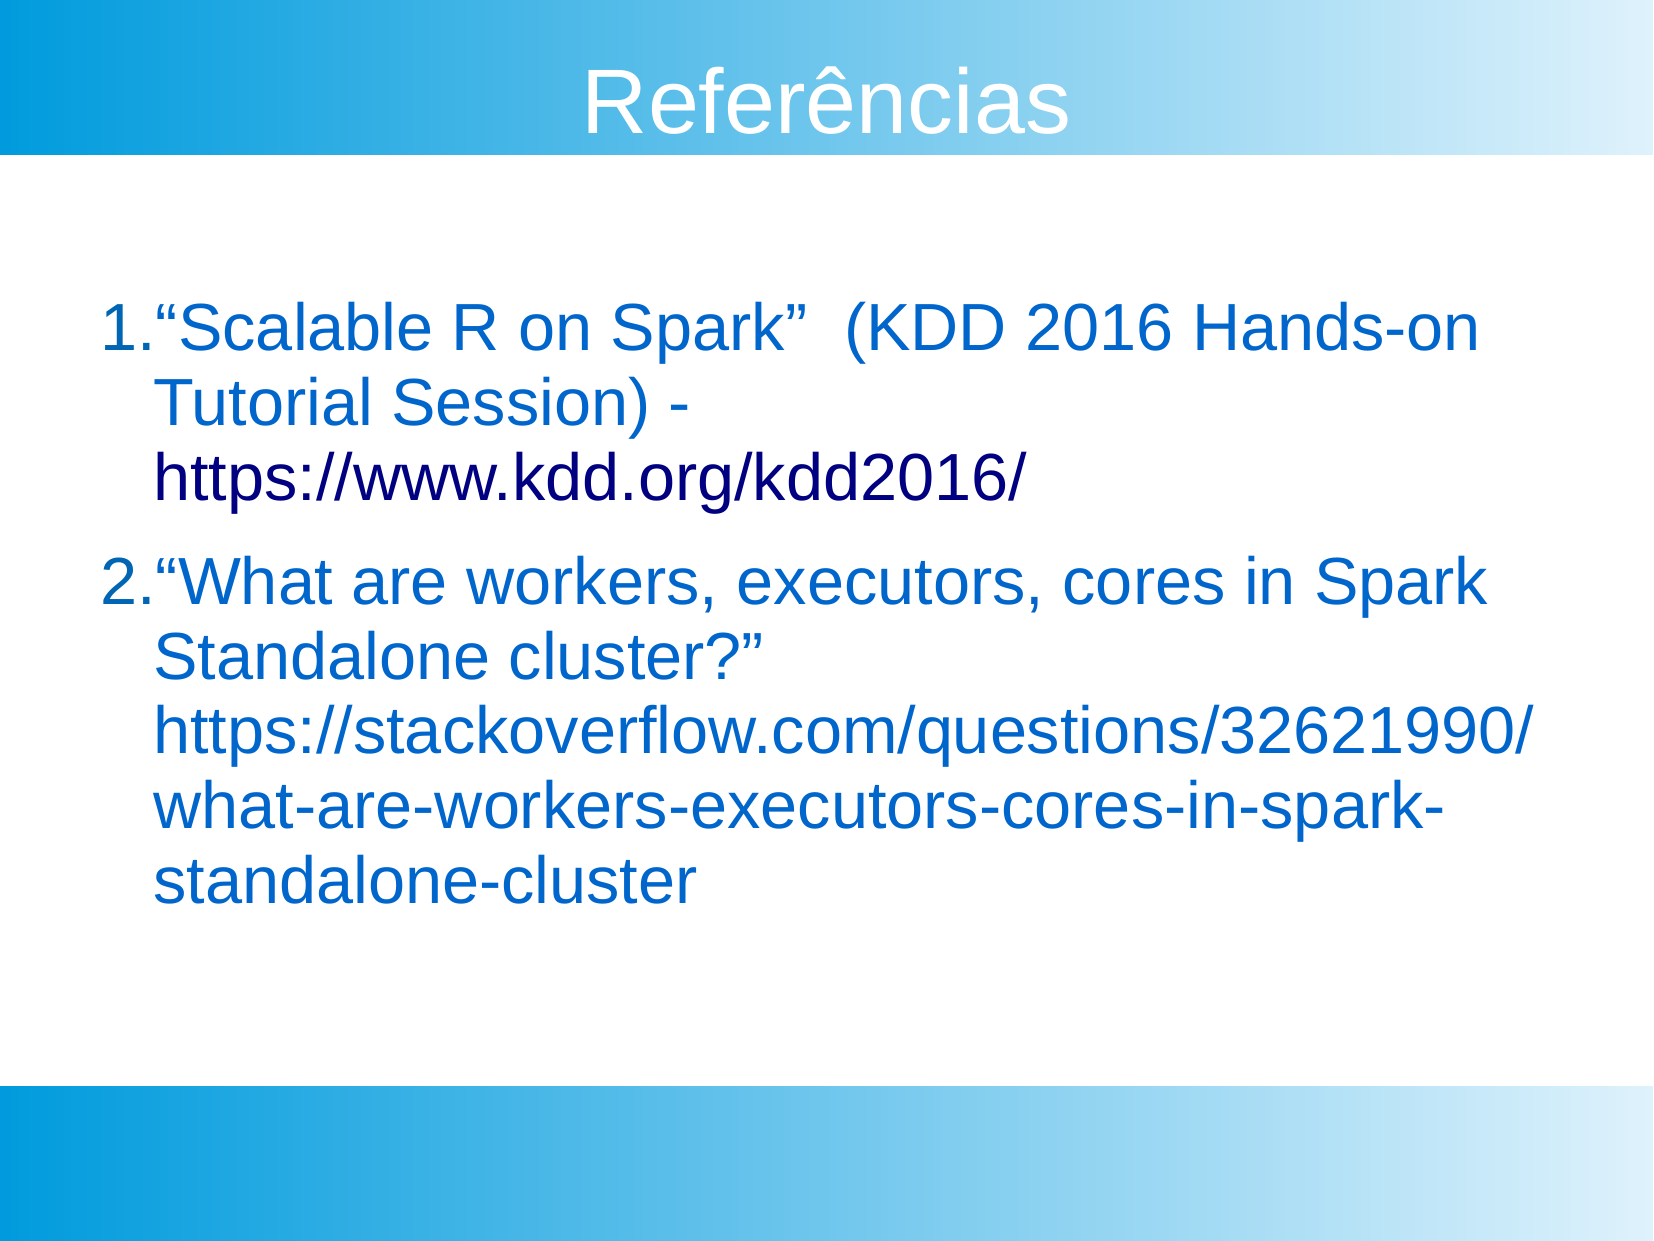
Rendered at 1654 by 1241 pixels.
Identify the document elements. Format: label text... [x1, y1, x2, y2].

list “Scalable R on Spark” (KDD 2016 Hands-on Tutorial Session) - https://www.kdd.org/kdd2016/ “What are workers, executors, cores in Spark Standalone cluster?” https://stackoverflow.com/questions/32621990/what-are-workers-executors-cores-in-spark-standalone-cluster [82, 290, 1571, 1010]
title Referências [82, 49, 1571, 155]
